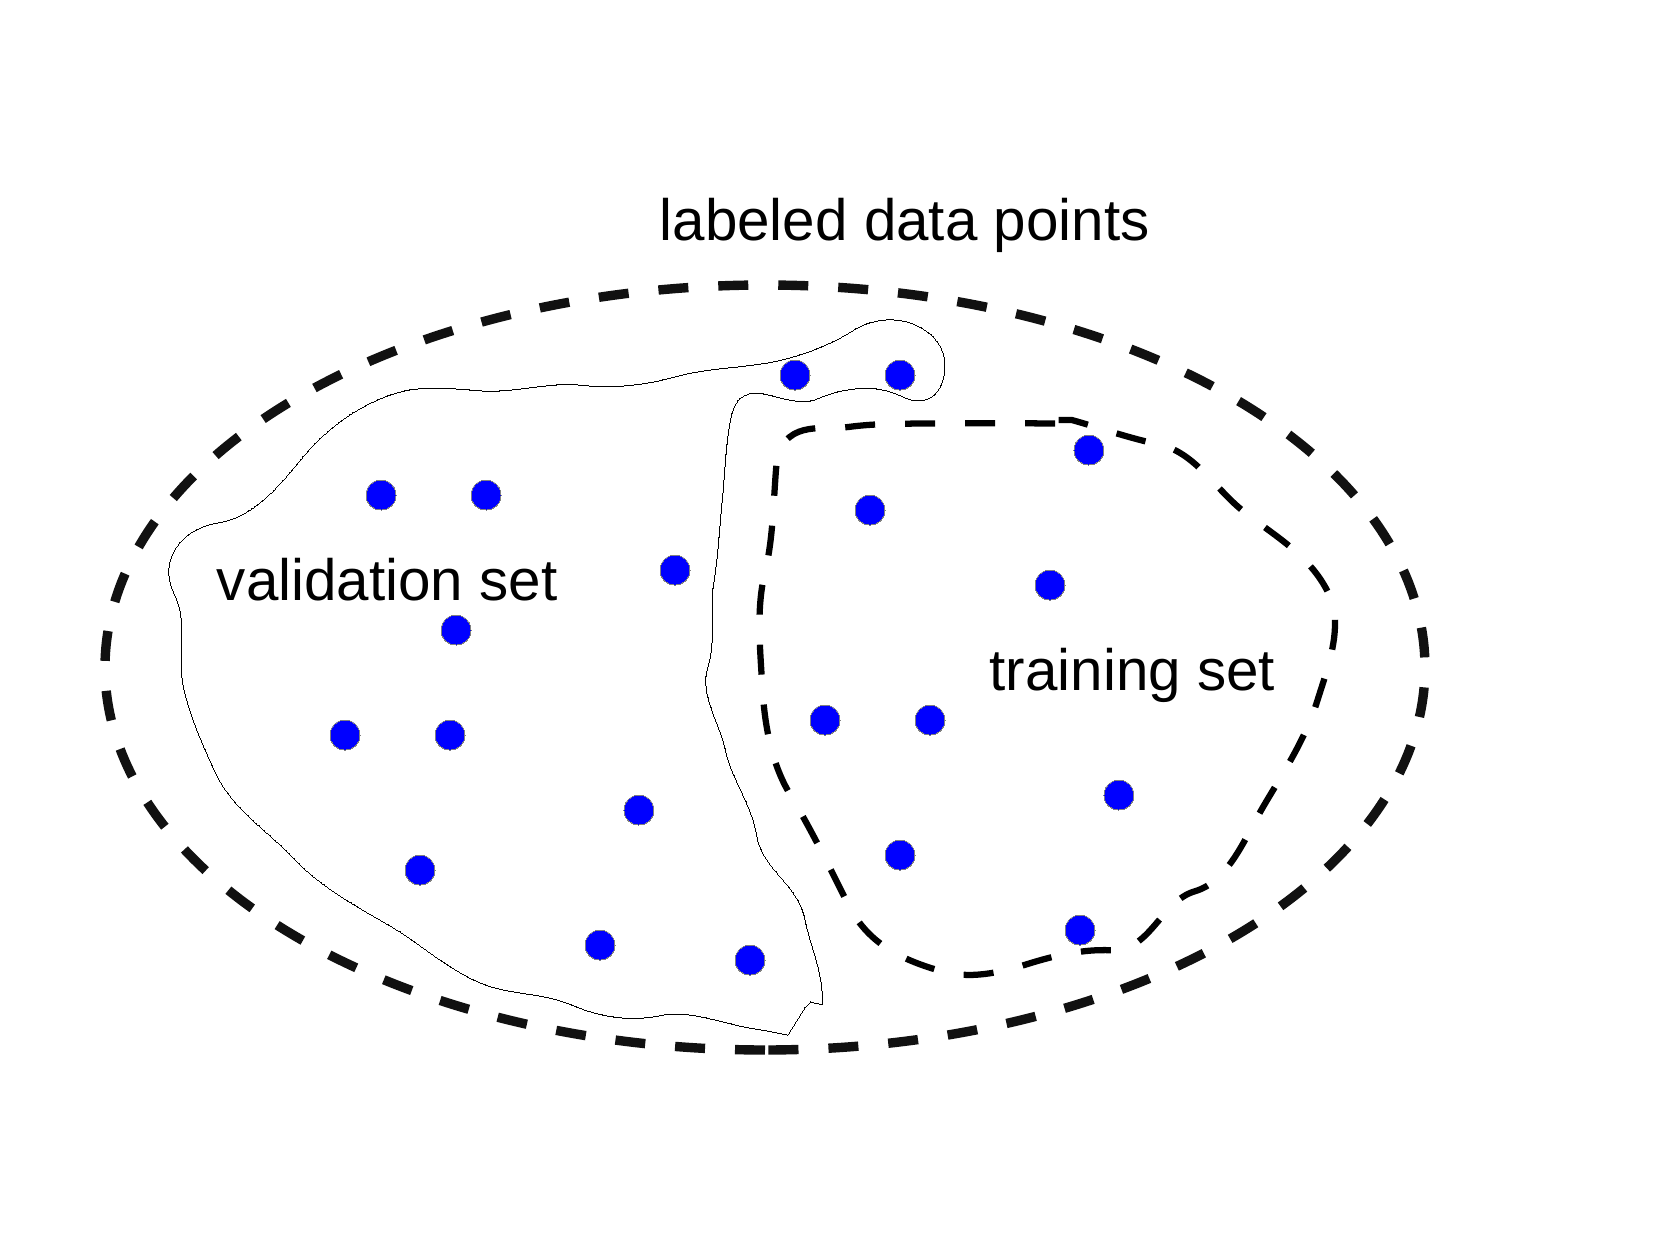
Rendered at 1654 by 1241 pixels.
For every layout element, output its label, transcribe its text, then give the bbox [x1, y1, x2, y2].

text_box [366, 480, 397, 511]
text_box [660, 555, 691, 586]
text_box [1065, 915, 1096, 946]
text_box [885, 840, 916, 871]
text_box [915, 705, 946, 736]
text_box validation set [202, 540, 586, 685]
text_box [855, 495, 886, 526]
text_box [780, 360, 811, 391]
text_box [735, 945, 766, 976]
text_box training set [975, 630, 1321, 790]
text_box [885, 360, 916, 391]
text_box [435, 720, 466, 751]
text_box [471, 480, 502, 511]
text_box [585, 930, 616, 961]
text_box [1073, 435, 1104, 466]
text_box [623, 795, 654, 826]
text_box [810, 705, 841, 736]
text_box [330, 720, 361, 751]
text_box labeled data points [645, 180, 1164, 260]
text_box [1103, 790, 1134, 811]
text_box [405, 855, 436, 886]
text_box [1035, 570, 1066, 601]
